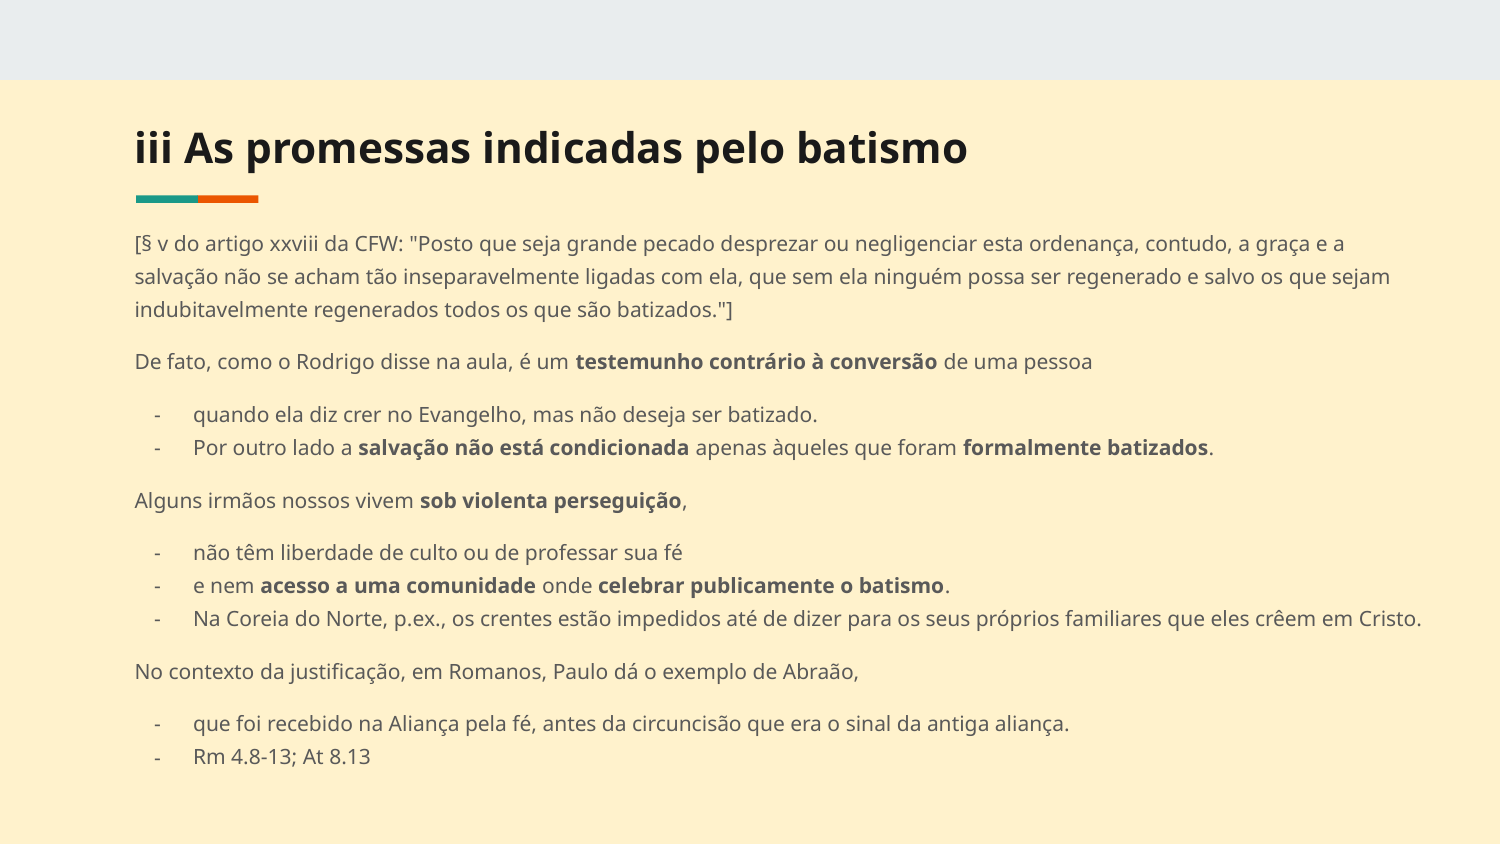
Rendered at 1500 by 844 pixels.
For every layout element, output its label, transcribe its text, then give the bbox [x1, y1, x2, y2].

list [§ v do artigo xxviii da CFW: "Posto que seja grande pecado desprezar ou negligenciar esta ordenança, contudo, a graça e a salvação não se acham tão inseparavelmente ligadas com ela, que sem ela ninguém possa ser regenerado e salvo os que sejam indubitavelmente regenerados todos os que são batizados."] De fato, como o Rodrigo disse na aula, é um testemunho contrário à conversão de uma pessoa quando ela diz crer no Evangelho, mas não deseja ser batizado. Por outro lado a salvação não está condicionada apenas àqueles que foram formalmente batizados. Alguns irmãos nossos vivem sob violenta perseguição, não têm liberdade de culto ou de professar sua fé e nem acesso a uma comunidade onde celebrar publicamente o batismo. Na Coreia do Norte, p.ex., os crentes estão impedidos até de dizer para os seus próprios familiares que eles crêem em Cristo. No contexto da justificação, em Romanos, Paulo dá o exemplo de Abraão, que foi recebido na Aliança pela fé, antes da circuncisão que era o sinal da antiga aliança. Rm 4.8-13; At 8.13 [119, 209, 1446, 797]
title iii As promessas indicadas pelo batismo [119, 103, 1381, 192]
